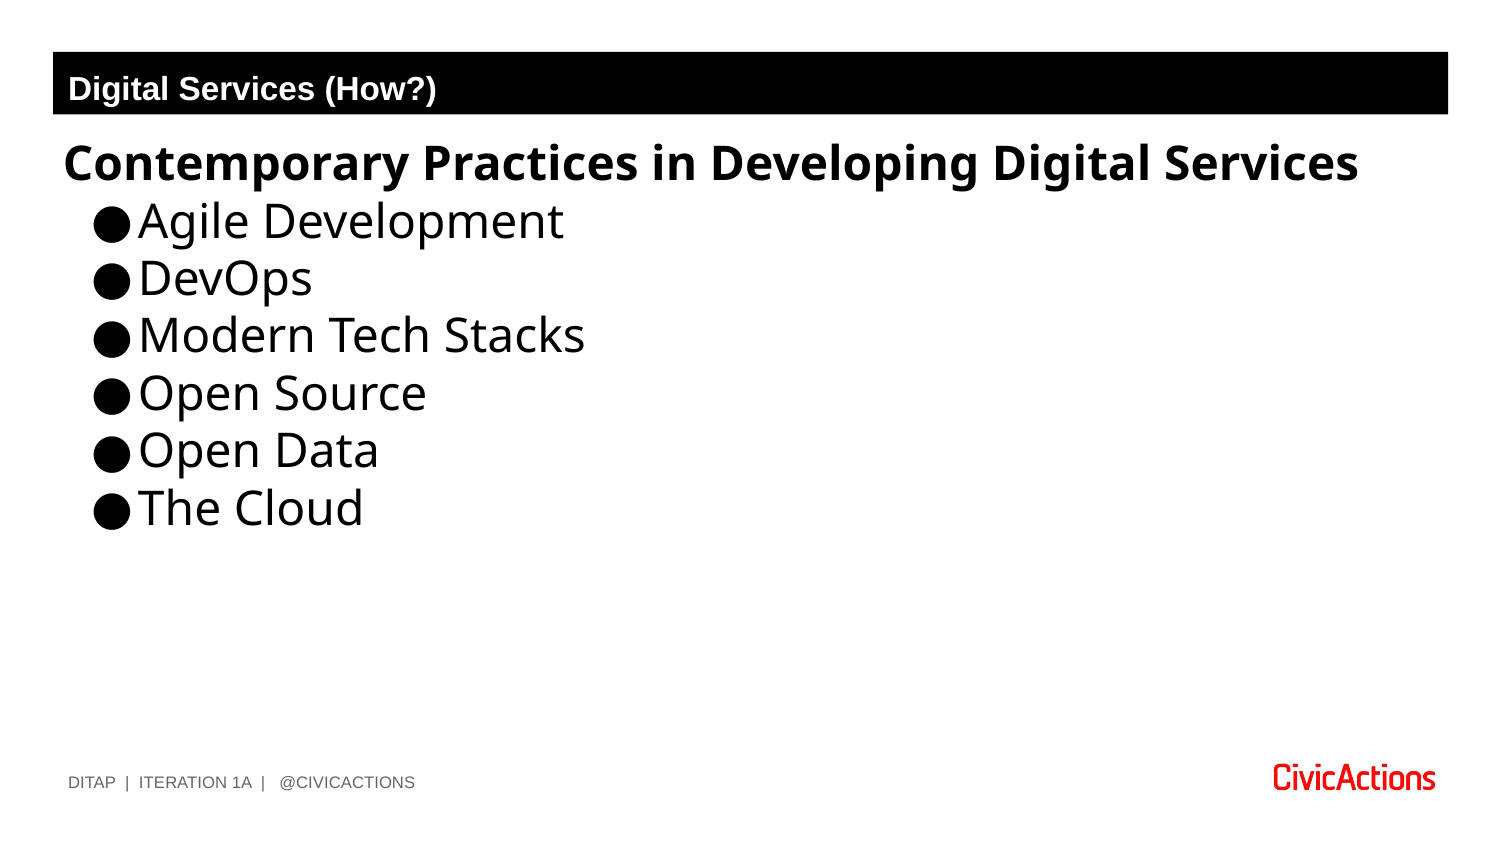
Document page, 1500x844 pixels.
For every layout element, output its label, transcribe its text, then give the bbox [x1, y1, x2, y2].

list Contemporary Practices in Developing Digital Services Agile Development DevOps Modern Tech Stacks Open Source Open Data The Cloud [53, 123, 1449, 377]
picture [1271, 758, 1438, 795]
title Digital Services (How?) [53, 51, 1449, 115]
